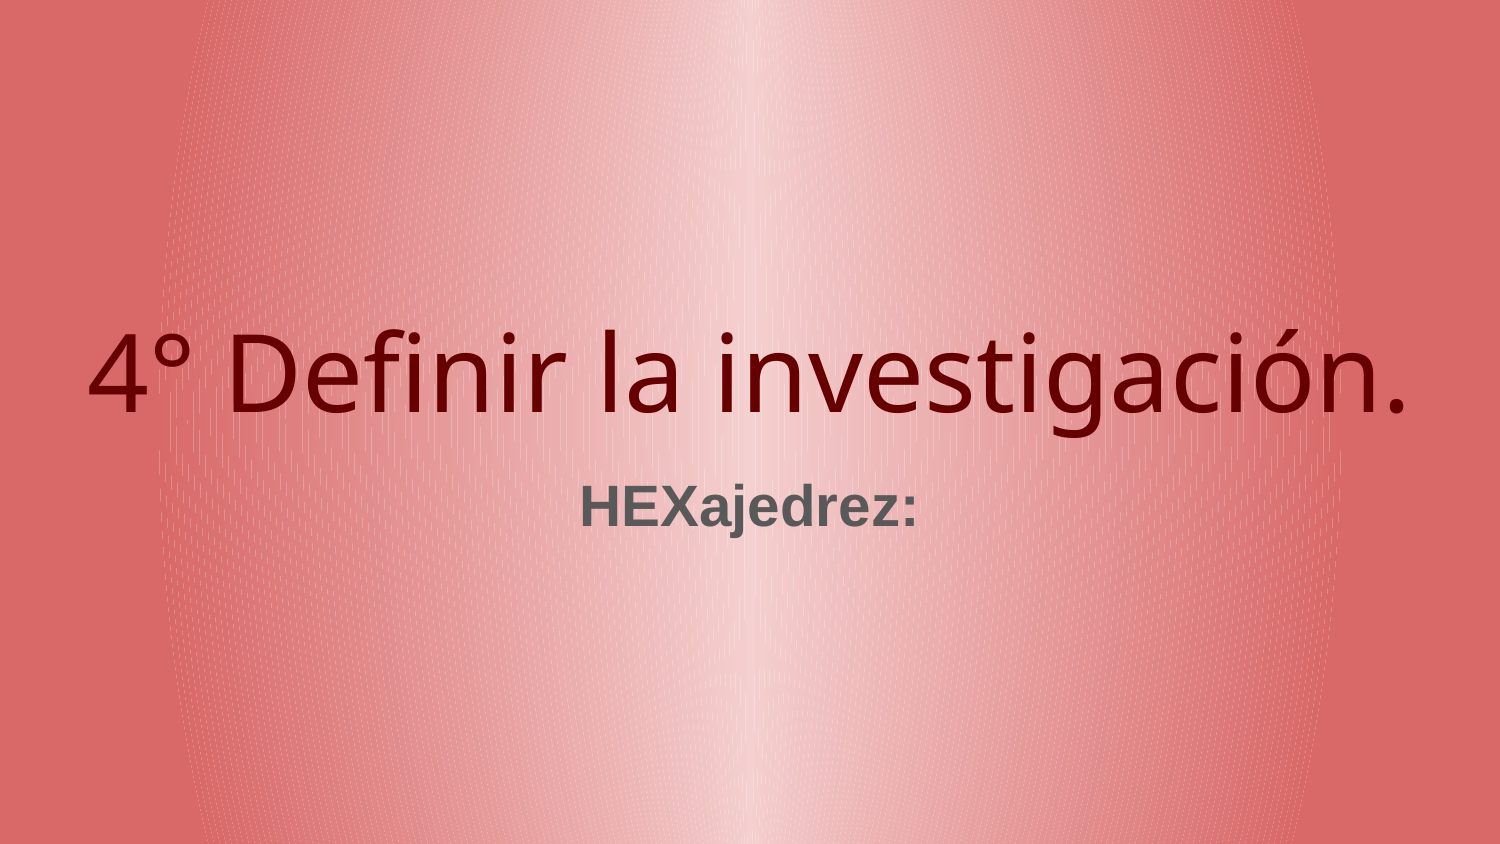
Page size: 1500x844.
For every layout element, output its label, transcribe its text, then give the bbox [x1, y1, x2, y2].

subtitle HEXajedrez: [51, 458, 1449, 589]
title 4° Definir la investigación. [51, 122, 1449, 458]
